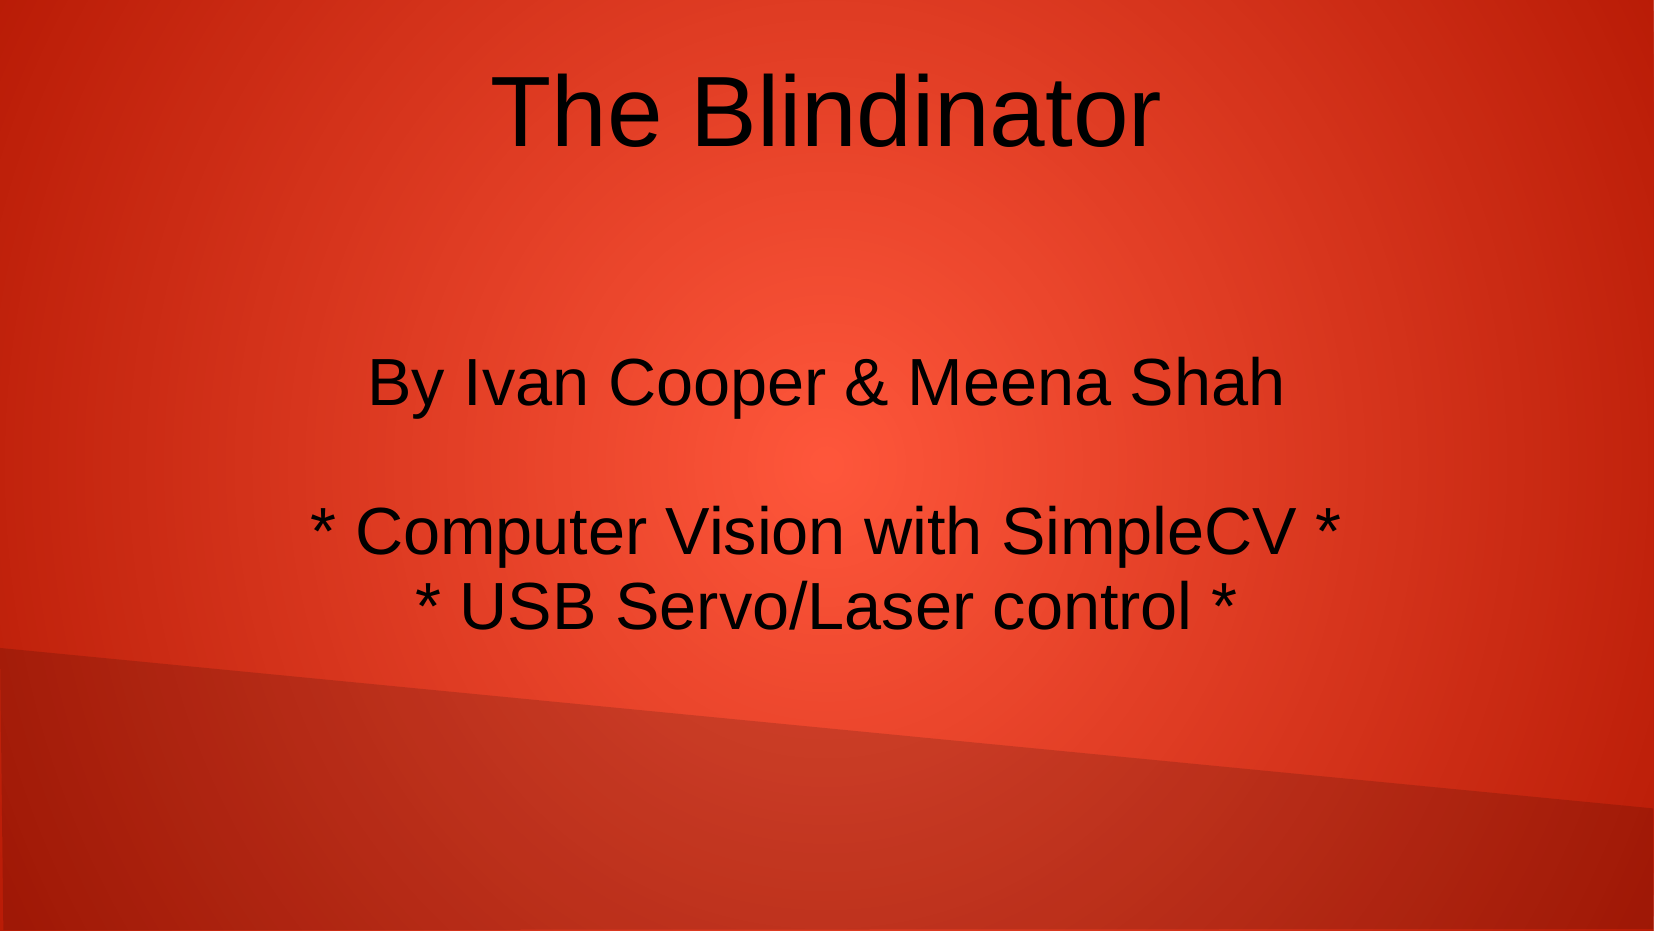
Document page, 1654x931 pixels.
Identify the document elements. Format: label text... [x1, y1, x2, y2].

title The Blindinator [82, 35, 1571, 189]
subtitle By Ivan Cooper & Meena Shah * Computer Vision with SimpleCV * * USB Servo/Laser control * [82, 224, 1571, 764]
